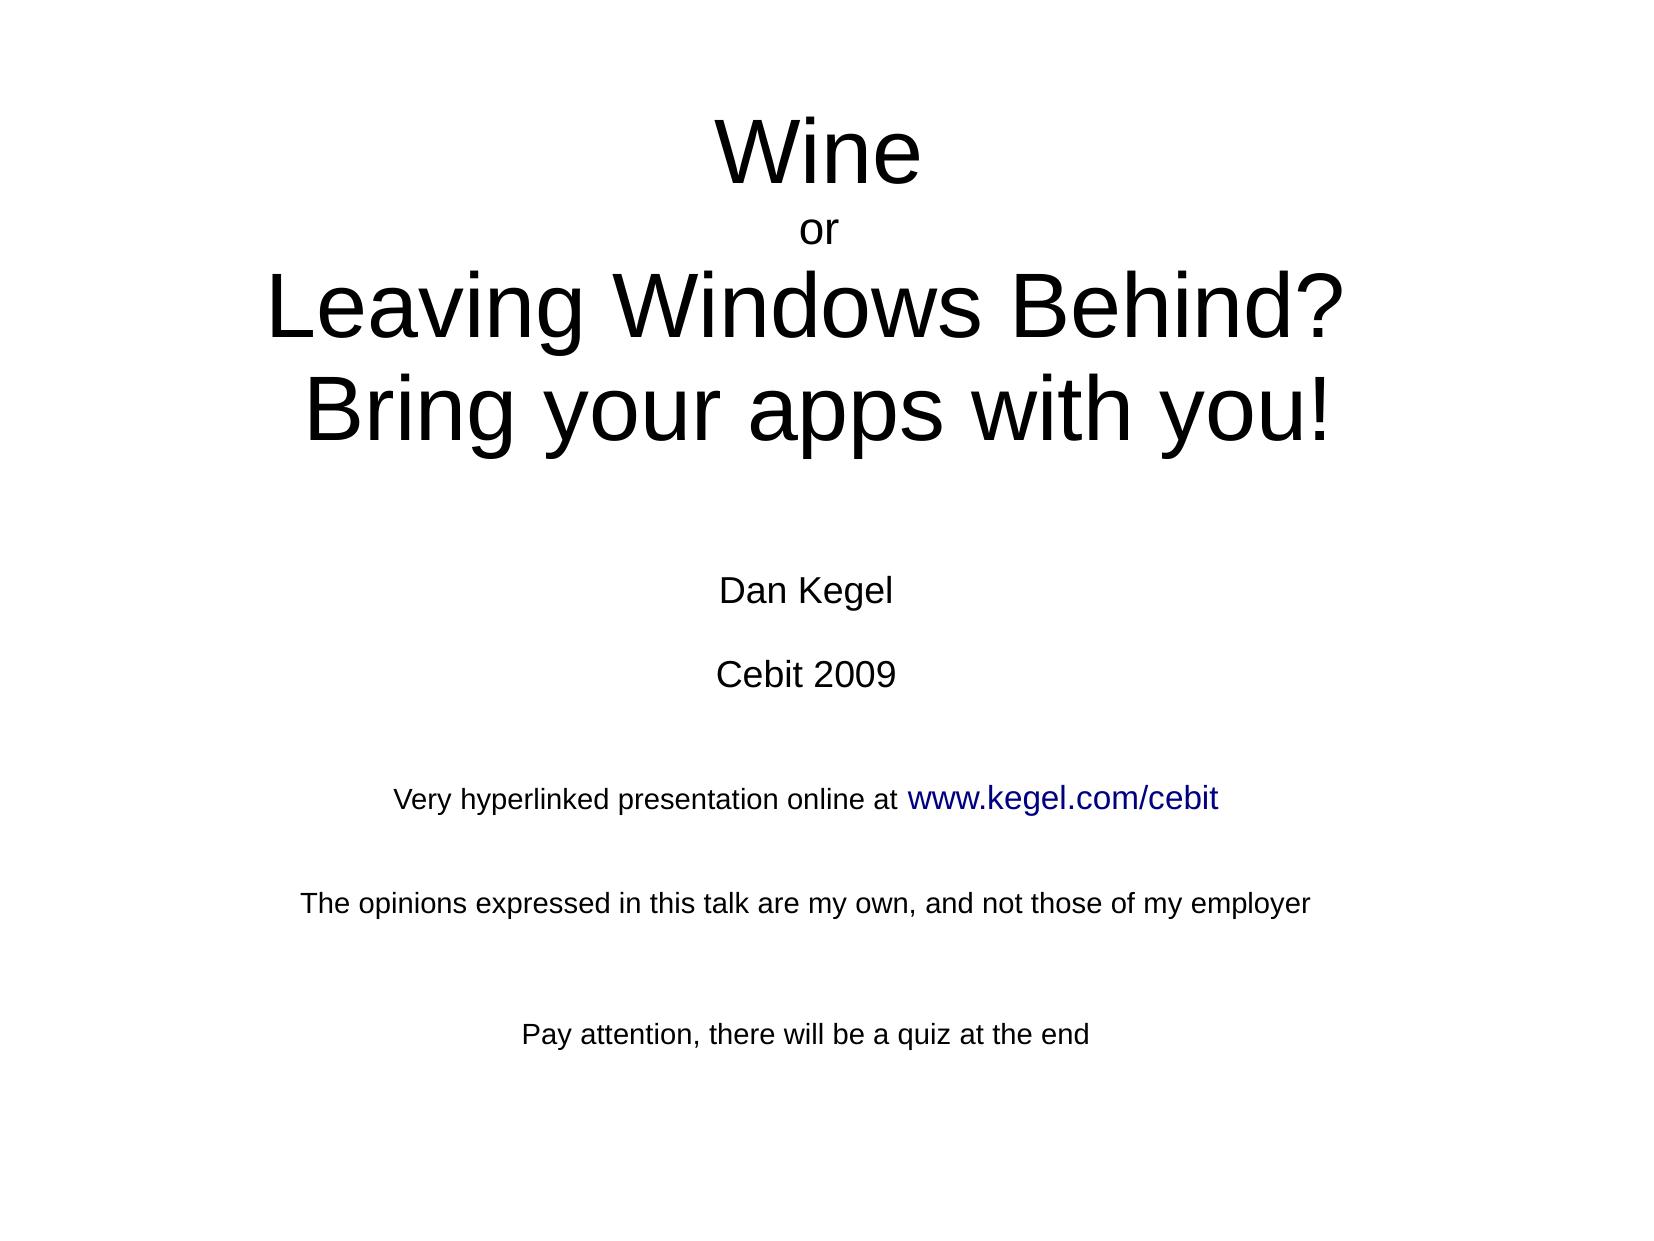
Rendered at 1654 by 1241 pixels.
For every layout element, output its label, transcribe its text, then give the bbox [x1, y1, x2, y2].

title Wine or Leaving Windows Behind? Bring your apps with you! [75, 100, 1564, 460]
text_box Dan Kegel Cebit 2009 Very hyperlinked presentation online at www.kegel.com/cebit The opinions expressed in this talk are my own, and not those of my employer Pay attention, there will be a quiz at the end [187, 562, 1426, 1058]
